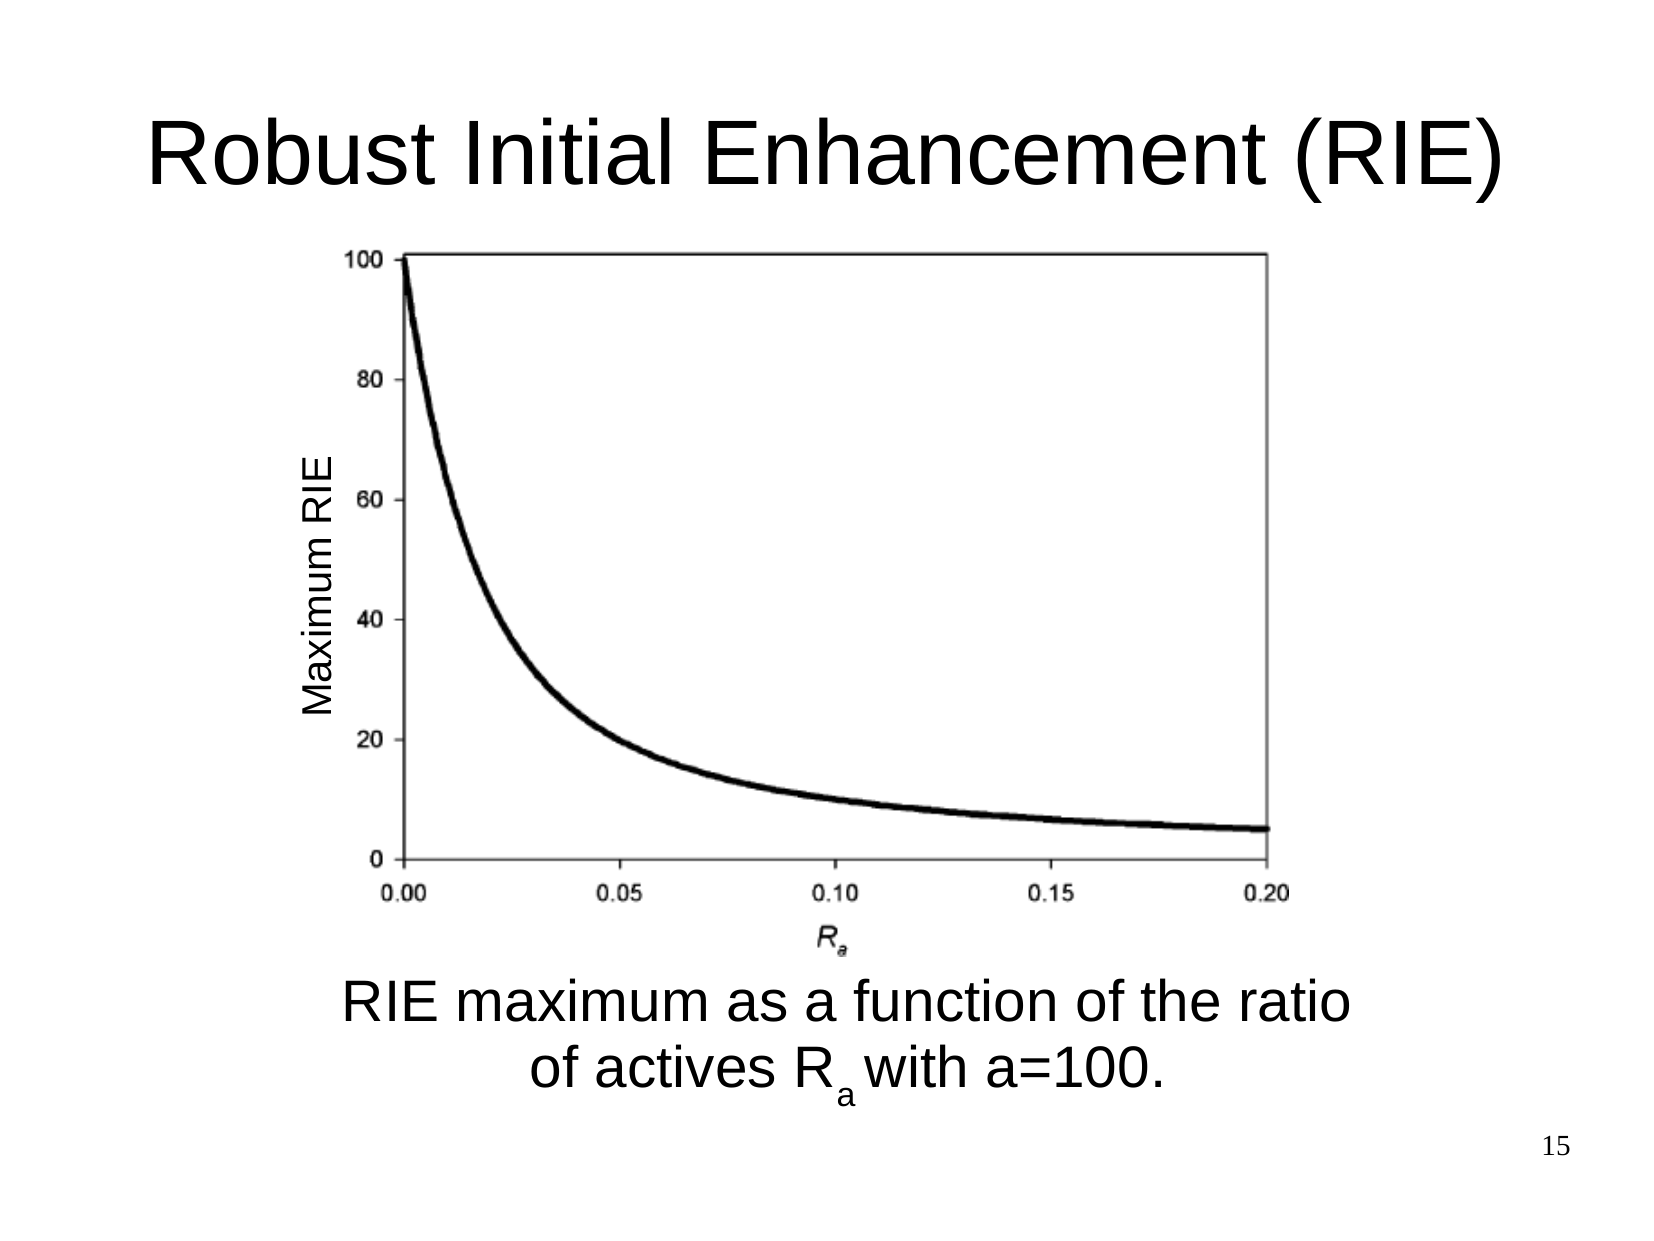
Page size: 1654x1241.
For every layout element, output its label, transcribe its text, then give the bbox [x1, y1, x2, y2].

text_box Maximum RIE [286, 430, 348, 733]
list RIE maximum as a function of the ratio of actives Ra with a=100. [283, 968, 1430, 1158]
title Robust Initial Enhancement (RIE) [82, 49, 1571, 257]
picture [336, 247, 1289, 957]
